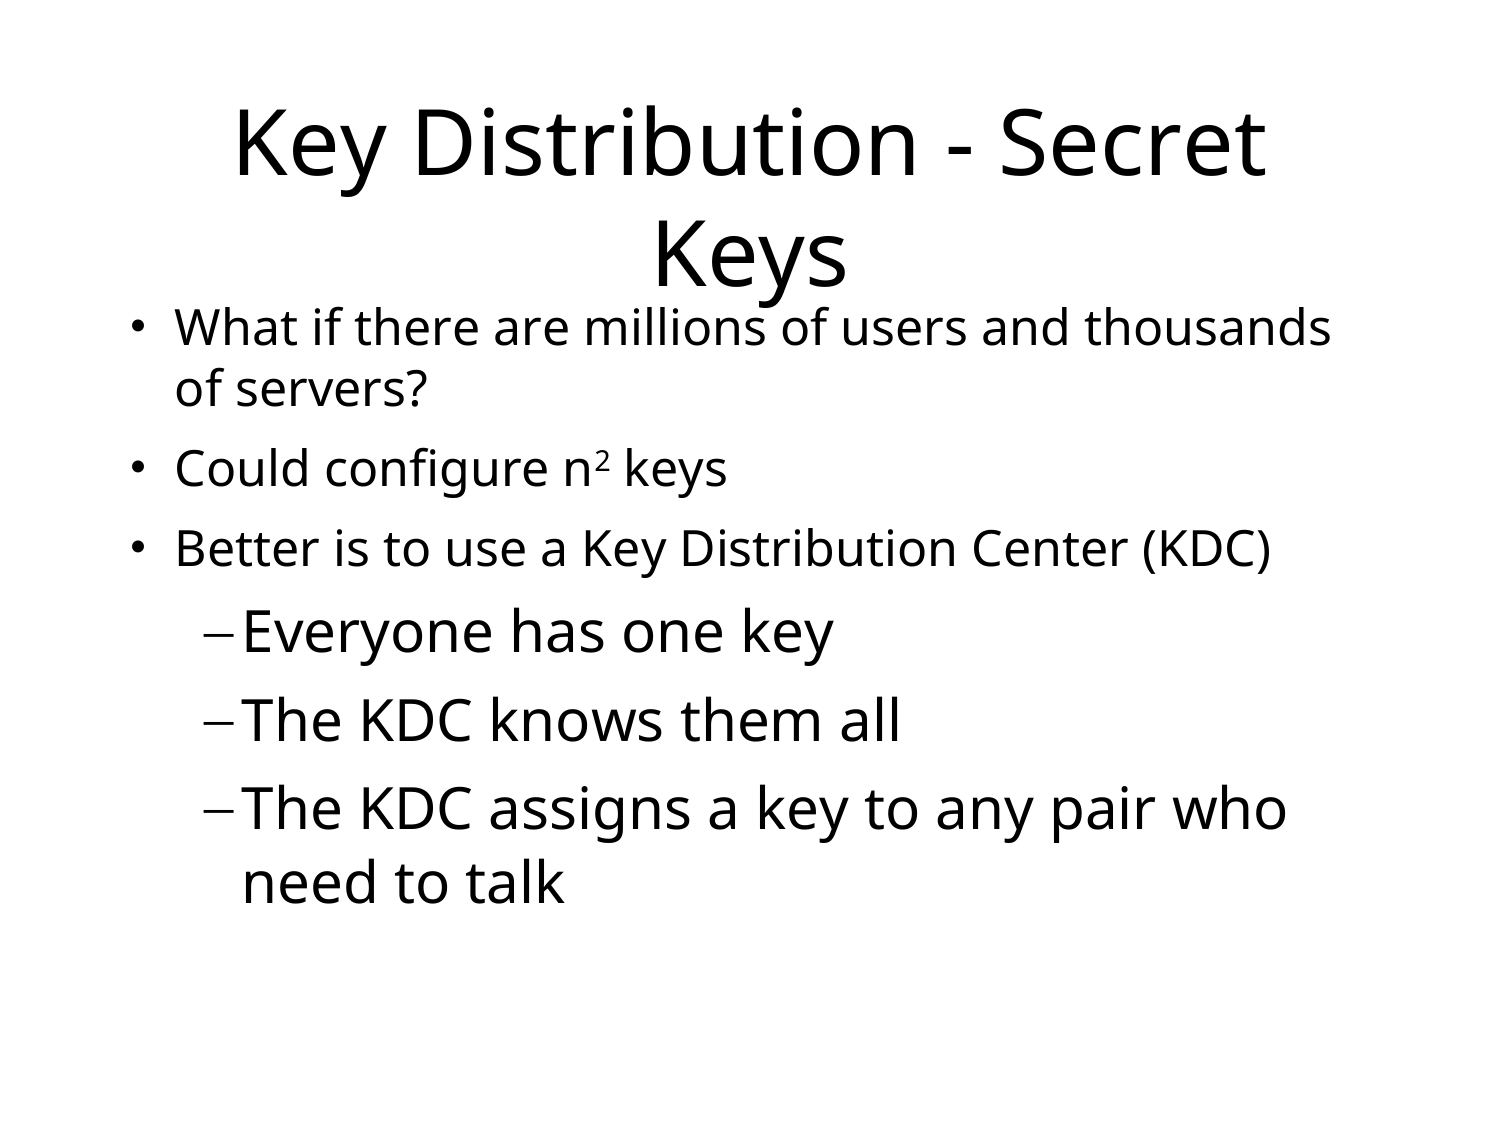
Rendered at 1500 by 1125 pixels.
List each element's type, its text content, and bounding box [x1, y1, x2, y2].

list What if there are millions of users and thousands of servers? Could configure n2 keys Better is to use a Key Distribution Center (KDC) Everyone has one key The KDC knows them all The KDC assigns a key to any pair who need to talk [114, 287, 1390, 1094]
title Key Distribution - Secret Keys [112, 74, 1388, 313]
